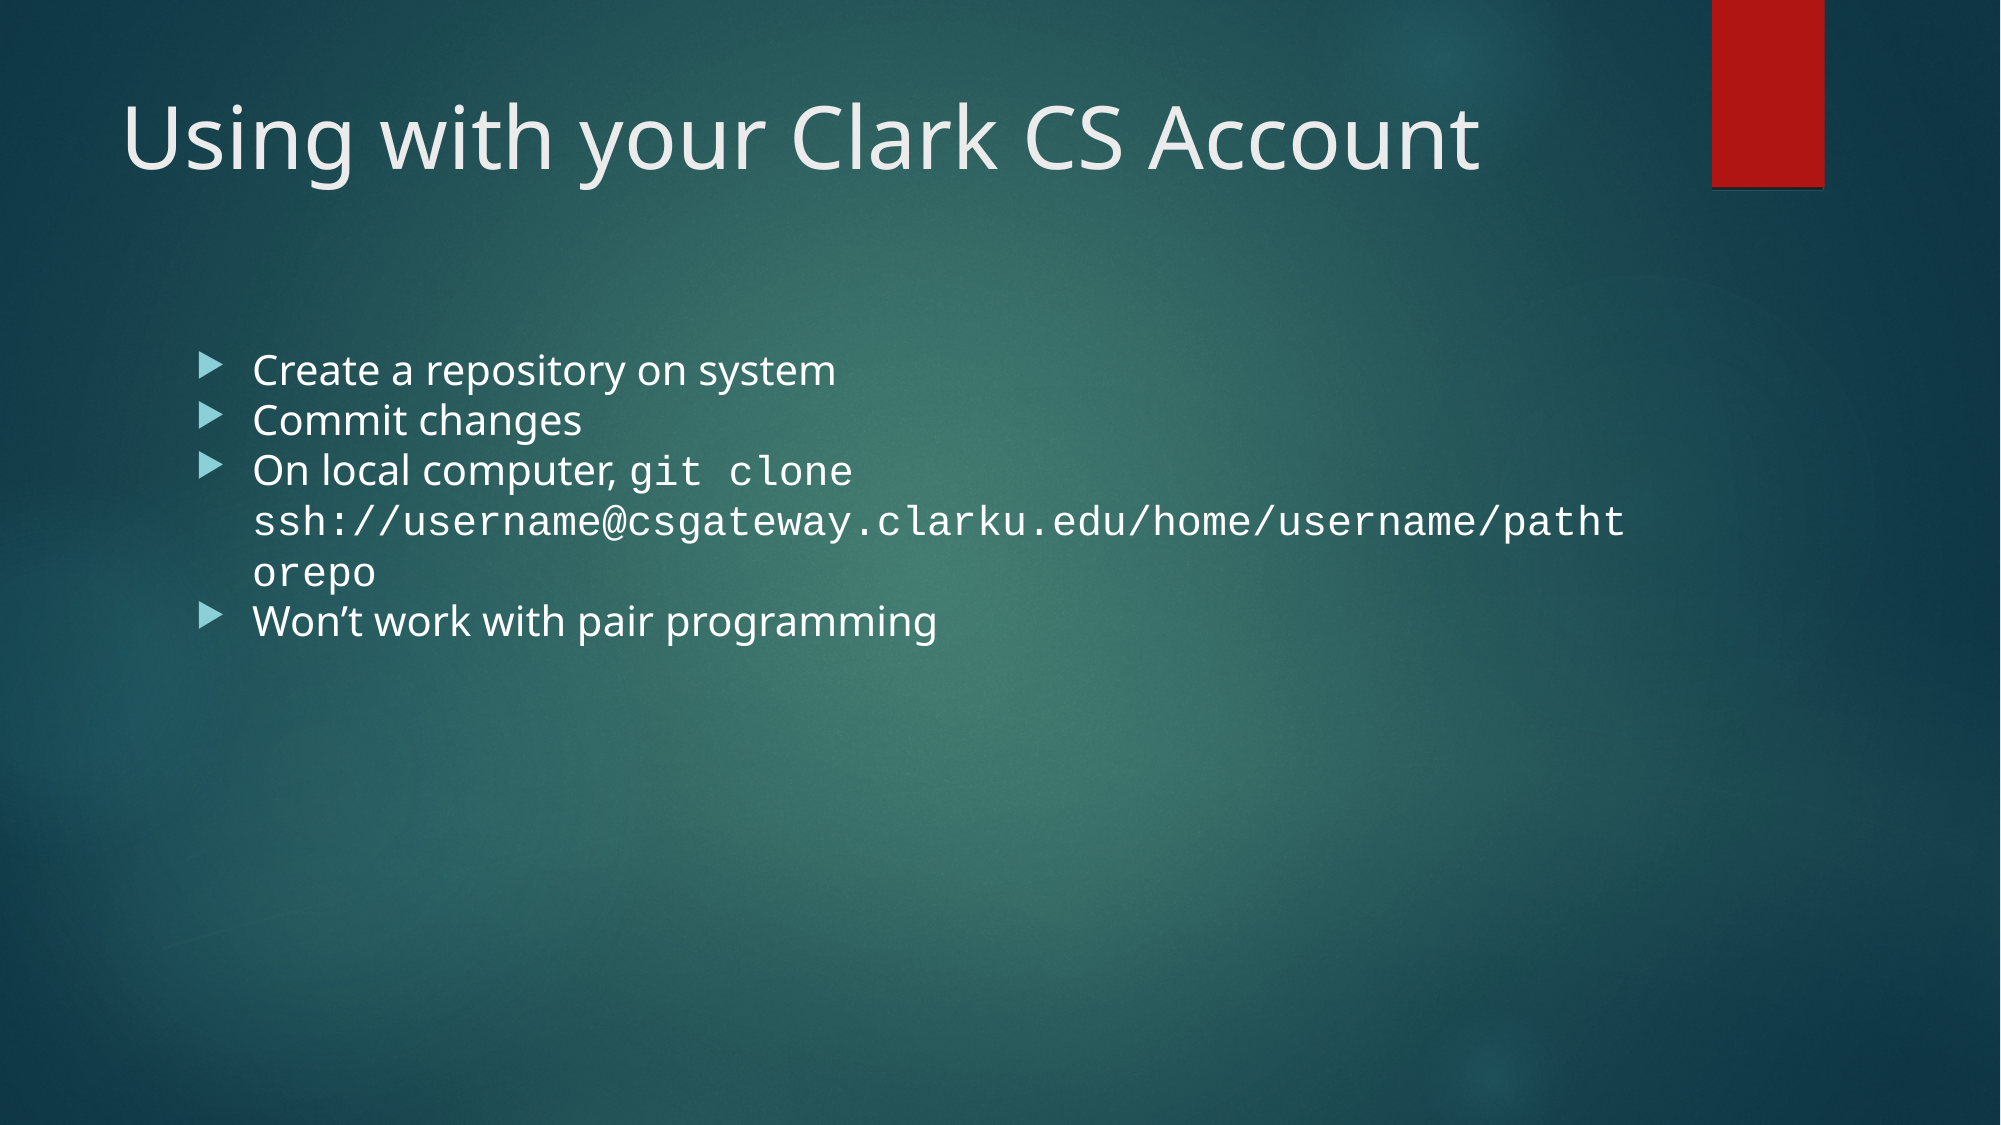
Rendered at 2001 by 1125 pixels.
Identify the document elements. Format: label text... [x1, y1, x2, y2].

text_box Create a repository on system Commit changes On local computer, git clone ssh://username@csgateway.clarku.edu/home/username/pathtorepo Won’t work with pair programming [181, 336, 1649, 1025]
text_box Using with your Clark CS Account [106, 74, 1649, 304]
picture [0, 0, 2001, 1125]
